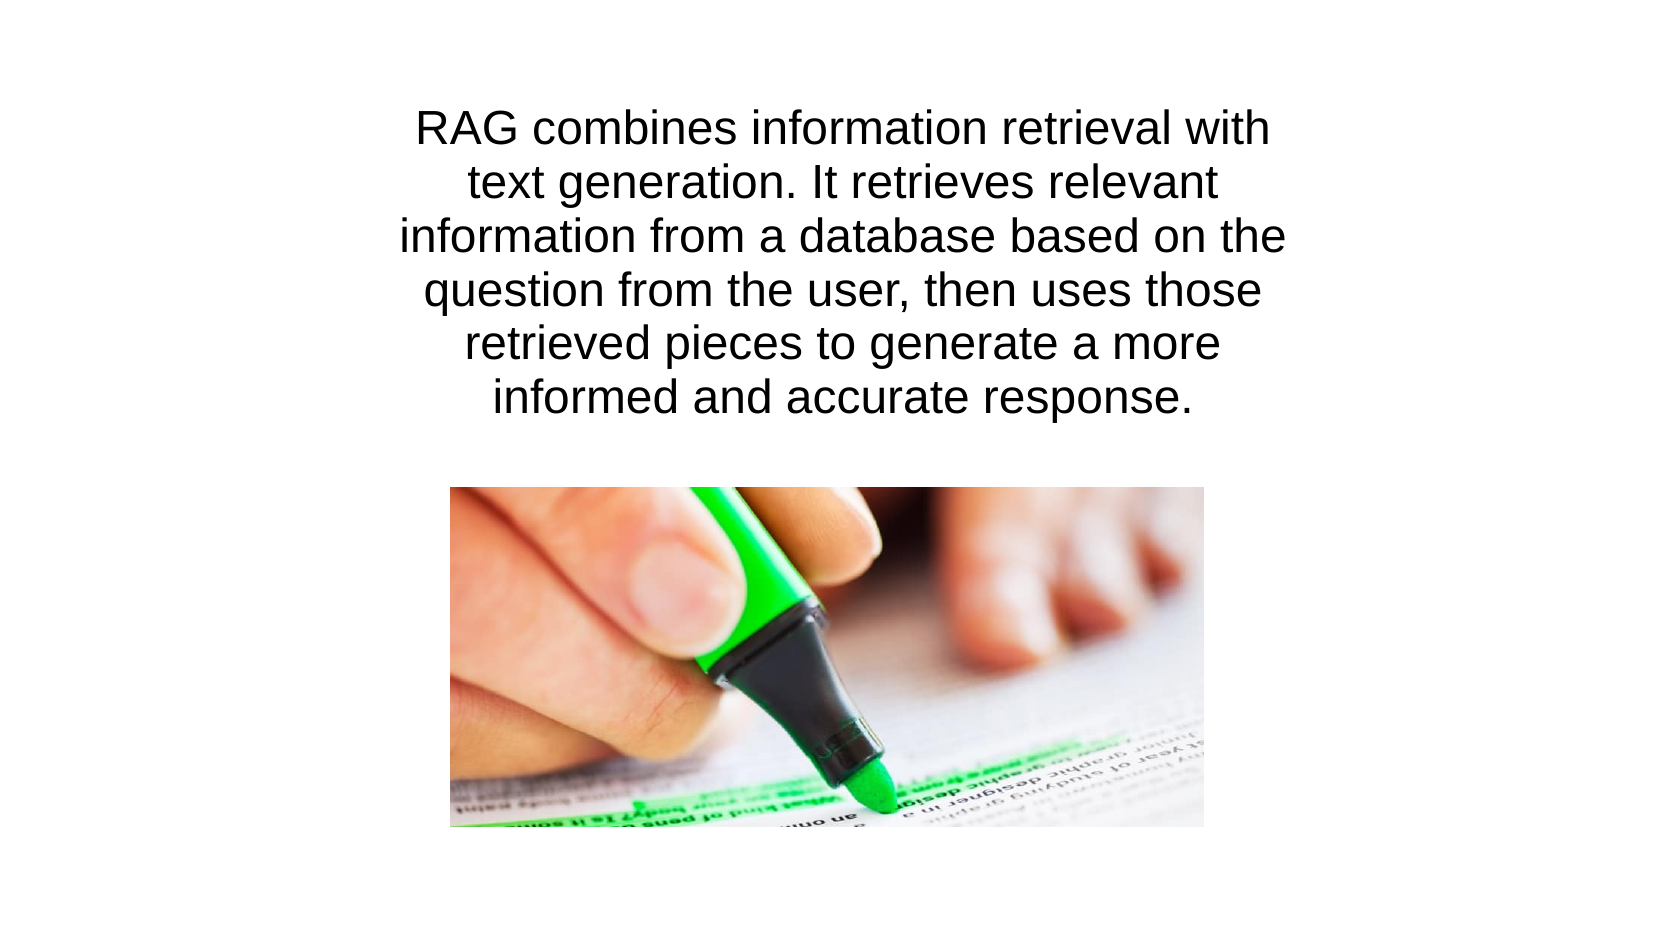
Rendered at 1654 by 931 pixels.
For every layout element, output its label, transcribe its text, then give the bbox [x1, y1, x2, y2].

picture [450, 487, 1204, 827]
title RAG combines information retrieval with text generation. It retrieves relevant information from a database based on the question from the user, then uses those retrieved pieces to generate a more informed and accurate response. [375, 37, 1313, 488]
